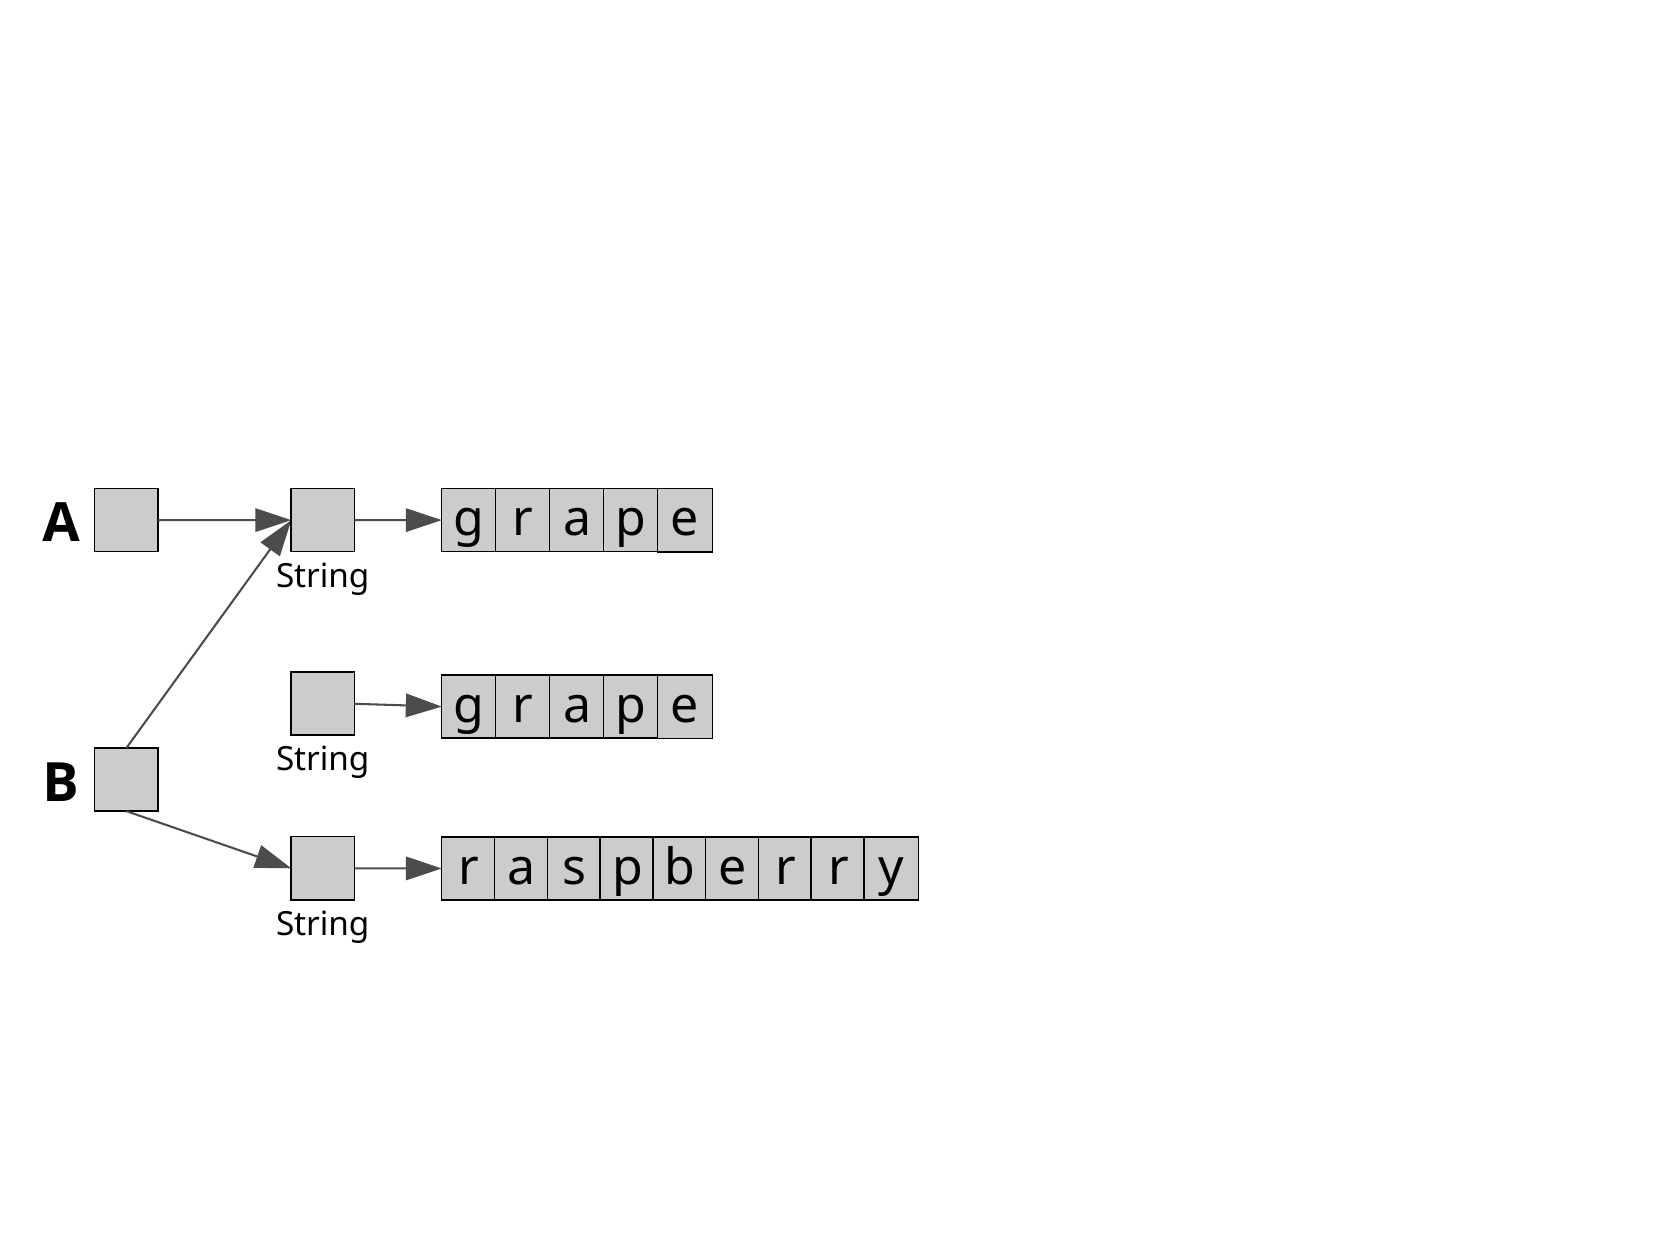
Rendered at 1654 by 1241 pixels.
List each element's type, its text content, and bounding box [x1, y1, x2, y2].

text_box A [94, 488, 158, 552]
text_box r [758, 836, 811, 901]
text_box a [549, 675, 603, 739]
text_box String [291, 672, 355, 736]
text_box b [652, 836, 705, 901]
text_box a [494, 836, 547, 901]
text_box y [863, 836, 919, 901]
text_box a [549, 488, 603, 552]
text_box String [291, 488, 355, 552]
text_box g [441, 674, 497, 739]
text_box B [94, 748, 158, 812]
text_box r [495, 675, 549, 739]
text_box String [291, 836, 355, 900]
text_box g [441, 488, 495, 552]
text_box p [603, 488, 657, 552]
text_box e [657, 675, 713, 739]
text_box p [600, 836, 652, 901]
text_box r [811, 836, 863, 901]
text_box e [657, 488, 713, 552]
text_box r [441, 836, 494, 901]
text_box e [705, 836, 758, 901]
text_box r [495, 488, 549, 552]
text_box s [547, 836, 600, 901]
text_box p [603, 675, 657, 739]
